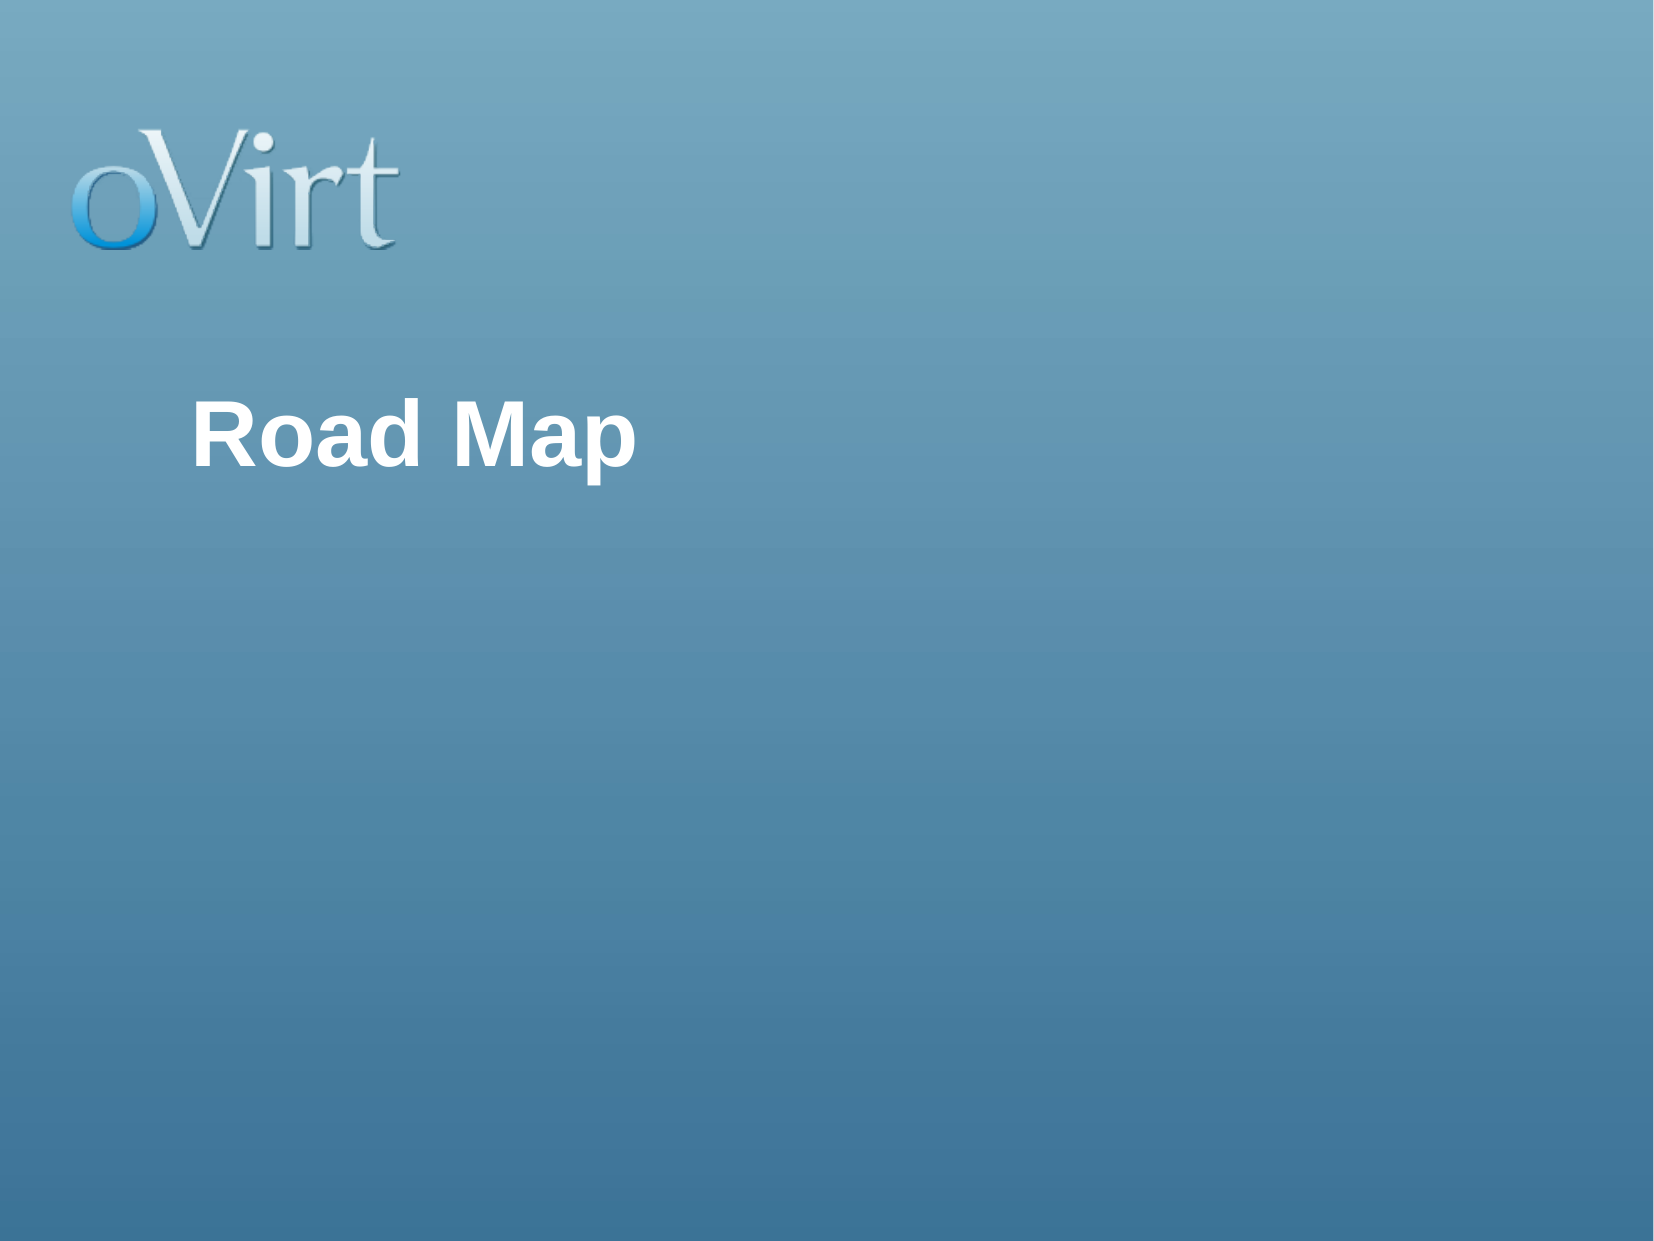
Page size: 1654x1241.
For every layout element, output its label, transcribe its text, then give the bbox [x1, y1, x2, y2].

picture [0, 0, 1654, 1241]
text_box Road Map [175, 374, 1549, 510]
